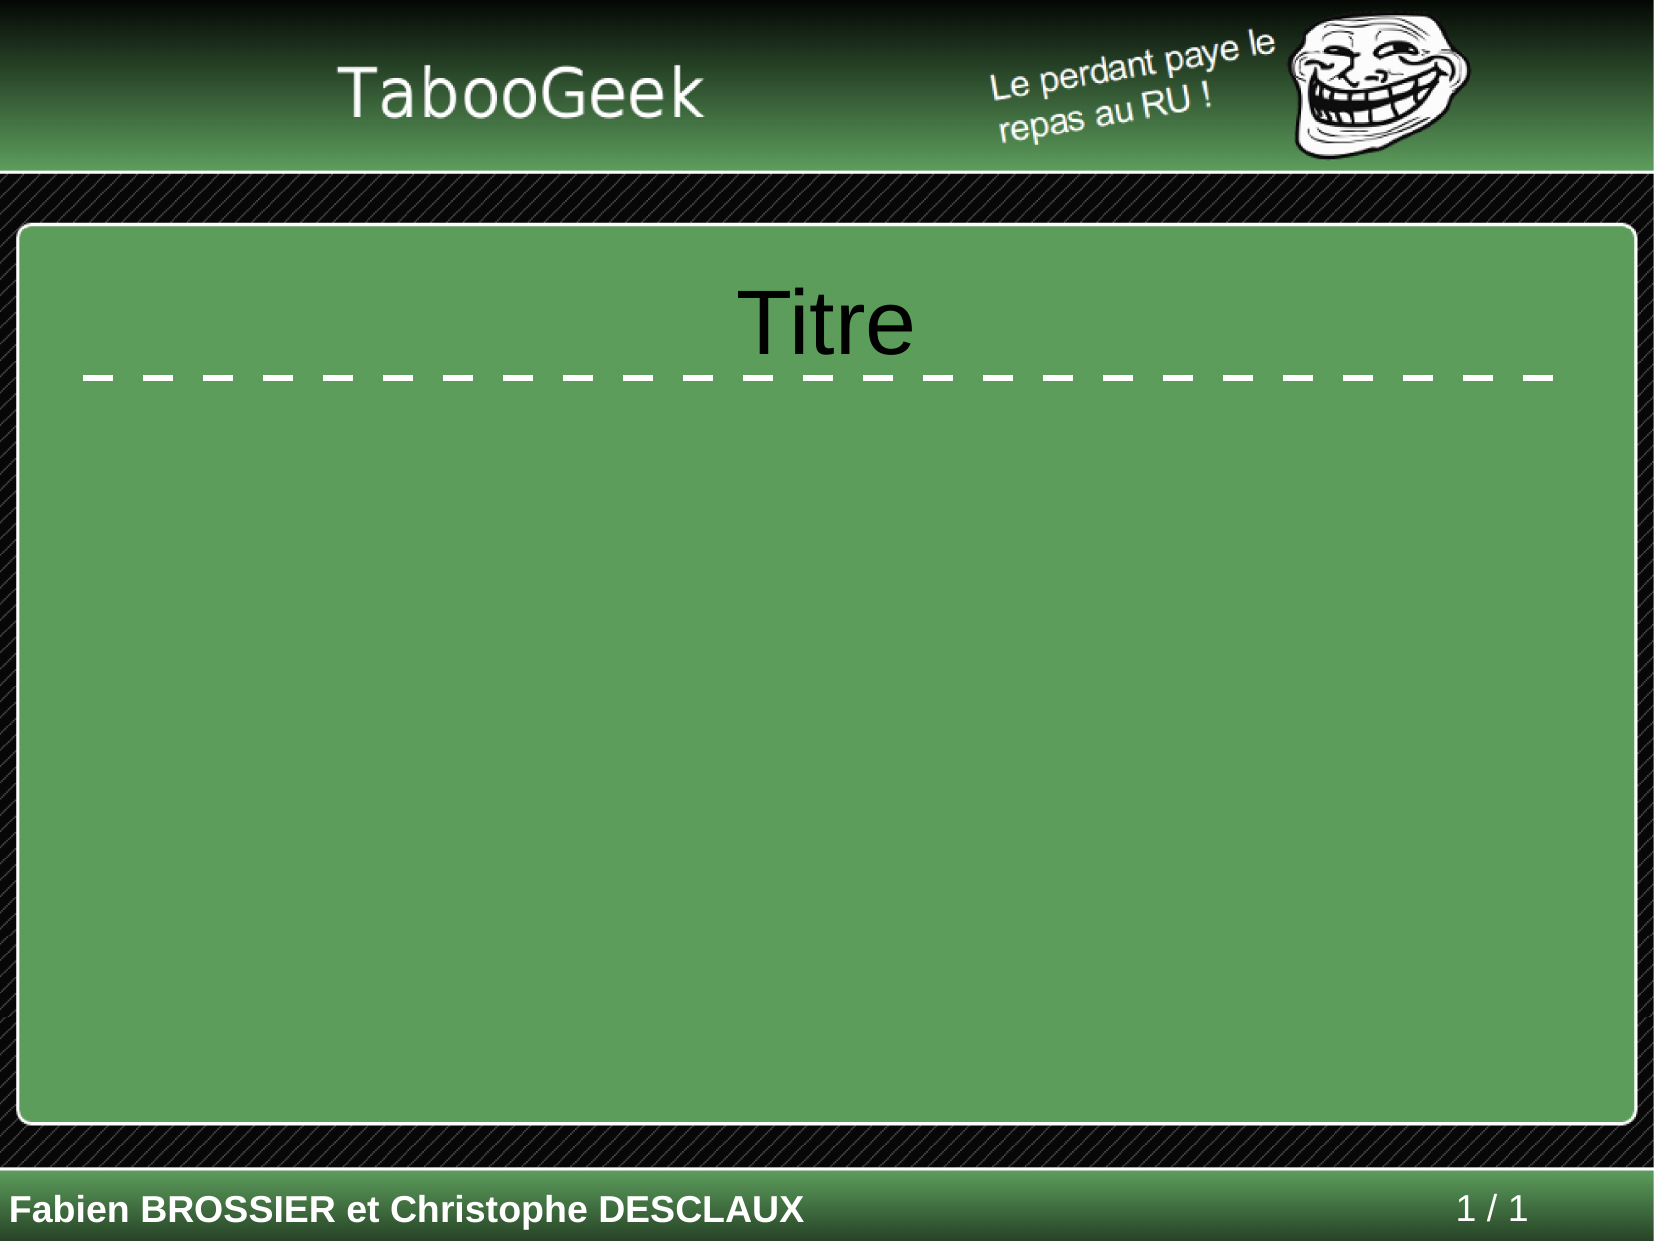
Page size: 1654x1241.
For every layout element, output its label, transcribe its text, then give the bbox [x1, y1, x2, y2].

picture [0, 0, 1654, 1241]
title Titre [82, 267, 1571, 378]
